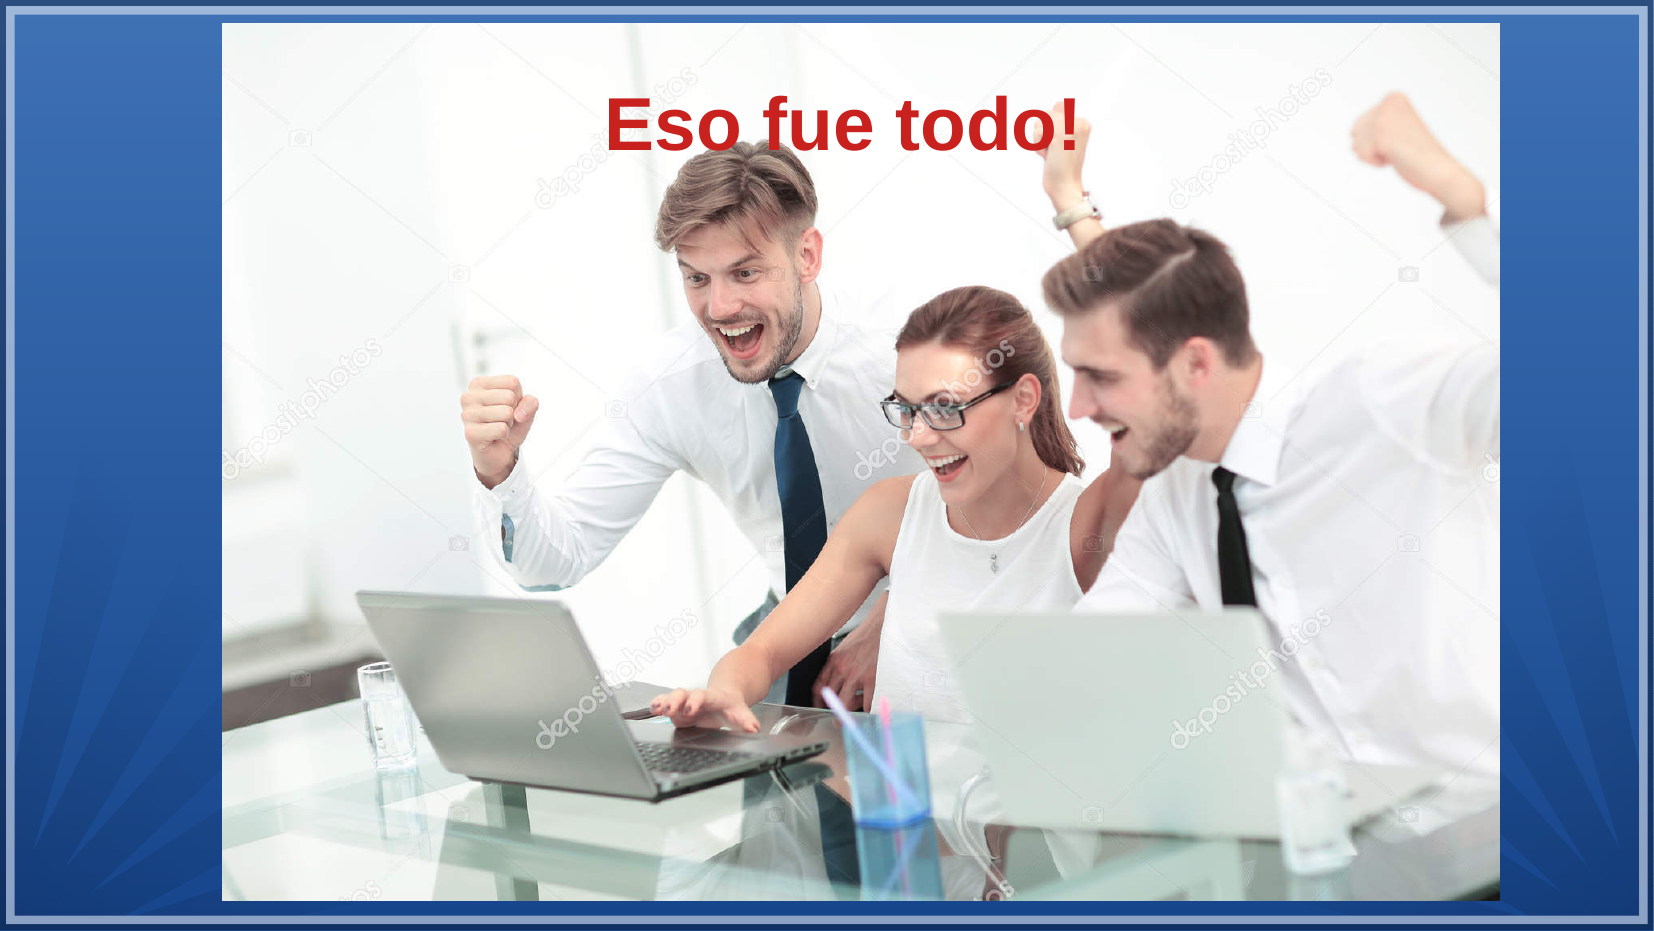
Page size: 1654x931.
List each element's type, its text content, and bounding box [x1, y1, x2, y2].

picture [222, 23, 1501, 75]
text_box Eso fue todo! [150, 75, 1538, 174]
picture [222, 174, 1501, 901]
